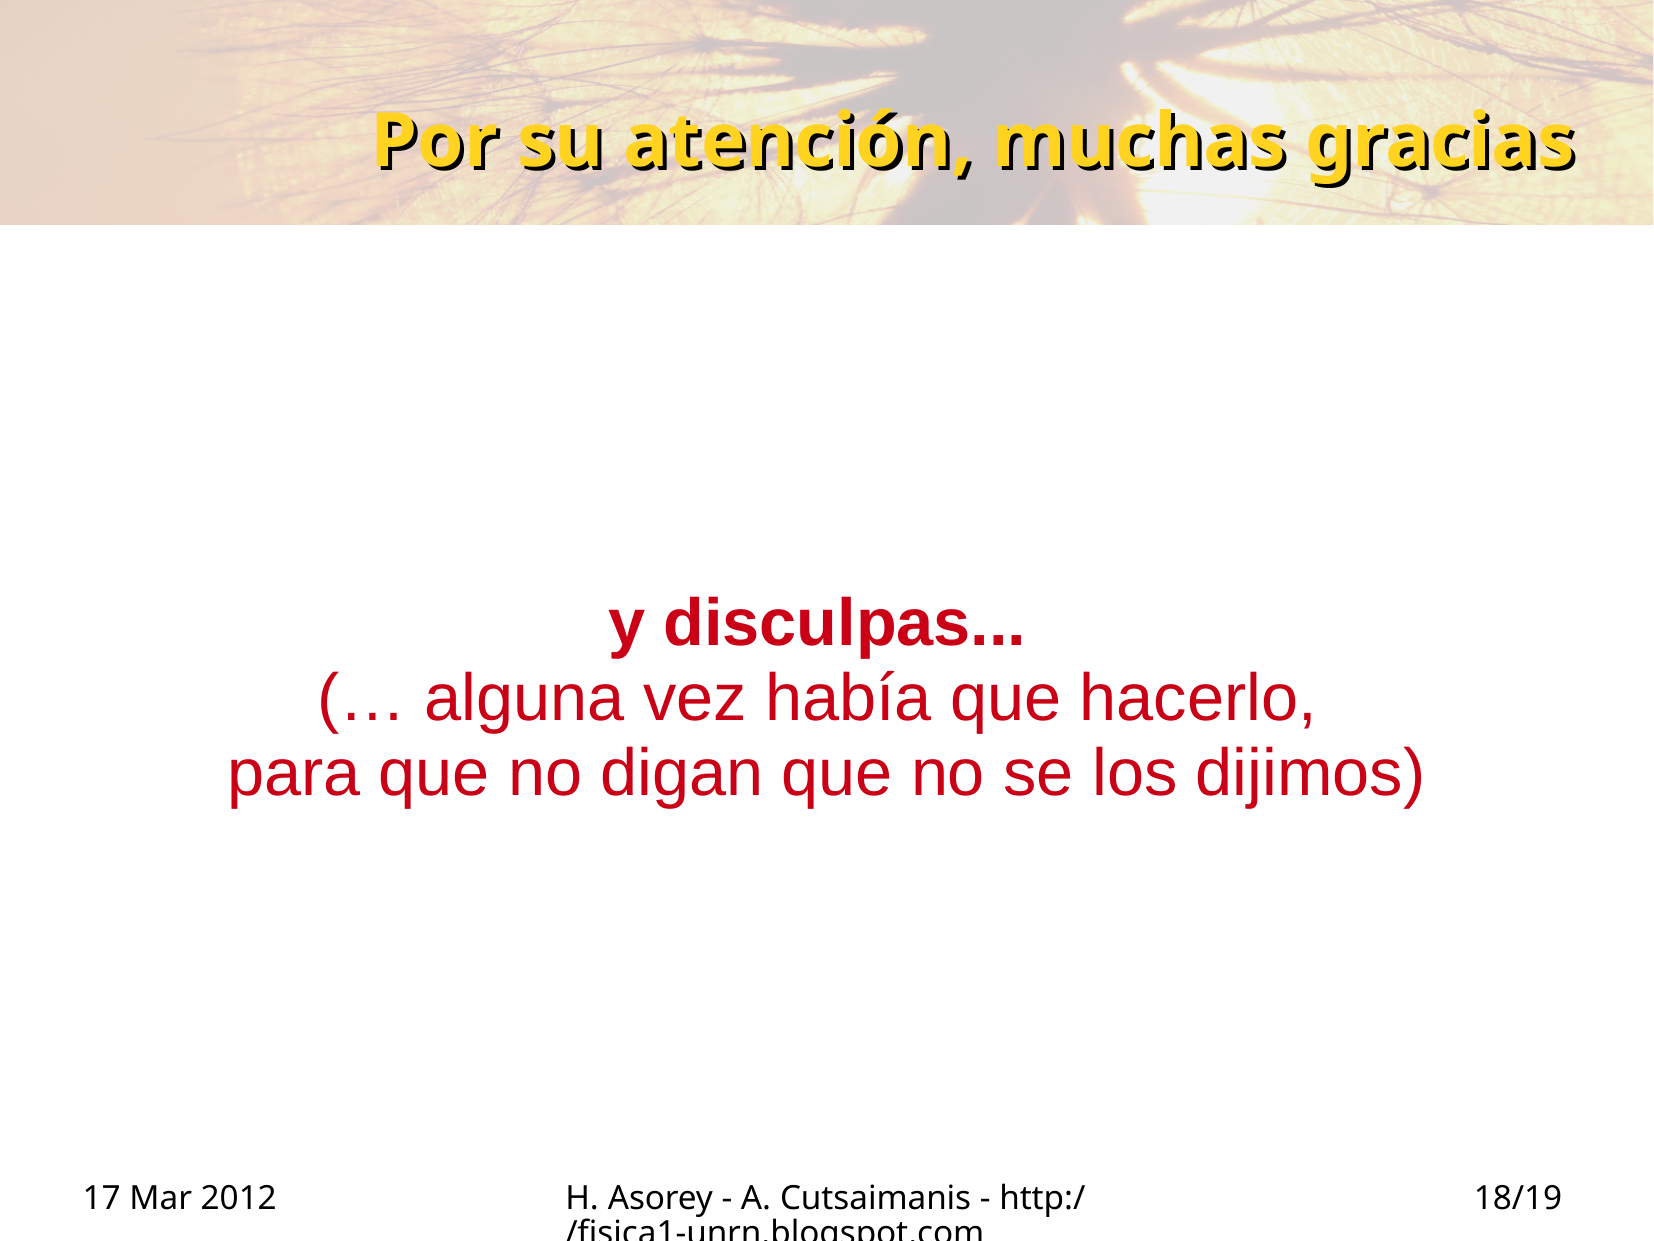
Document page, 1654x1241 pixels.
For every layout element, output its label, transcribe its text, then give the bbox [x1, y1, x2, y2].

title Por su atención, muchas gracias [86, 49, 1576, 226]
picture [0, 0, 1654, 225]
subtitle y disculpas... (… alguna vez había que hacerlo, para que no digan que no se los dijimos) [82, 255, 1571, 1141]
